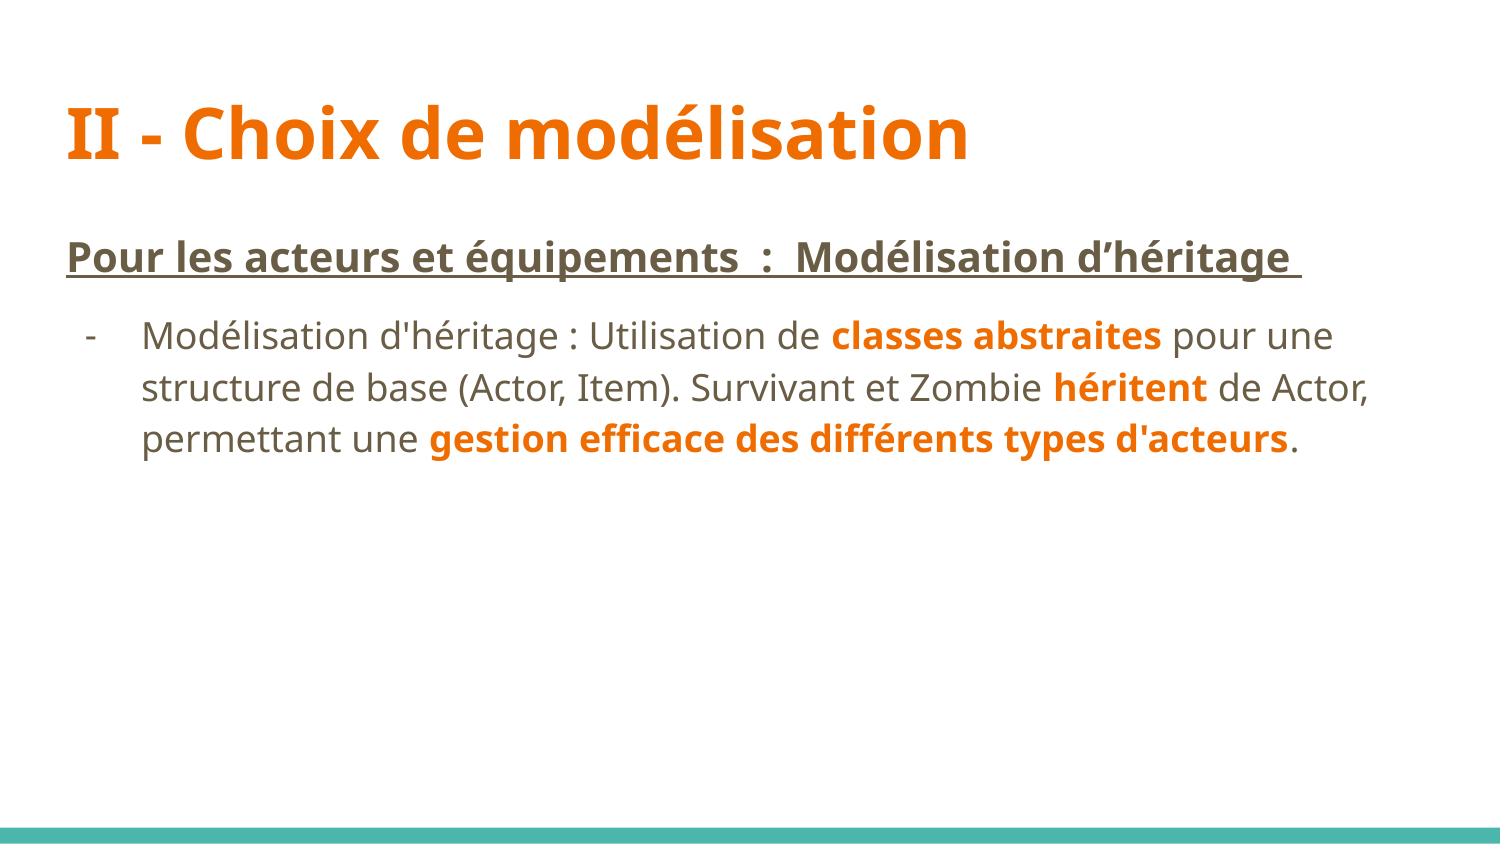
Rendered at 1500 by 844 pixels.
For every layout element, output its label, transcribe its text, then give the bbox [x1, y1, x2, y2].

title II - Choix de modélisation [51, 72, 1449, 189]
list Pour les acteurs et équipements : Modélisation d’héritage Modélisation d'héritage : Utilisation de classes abstraites pour une structure de base (Actor, Item). Survivant et Zombie héritent de Actor, permettant une gestion efficace des différents types d'acteurs. [51, 207, 1449, 750]
